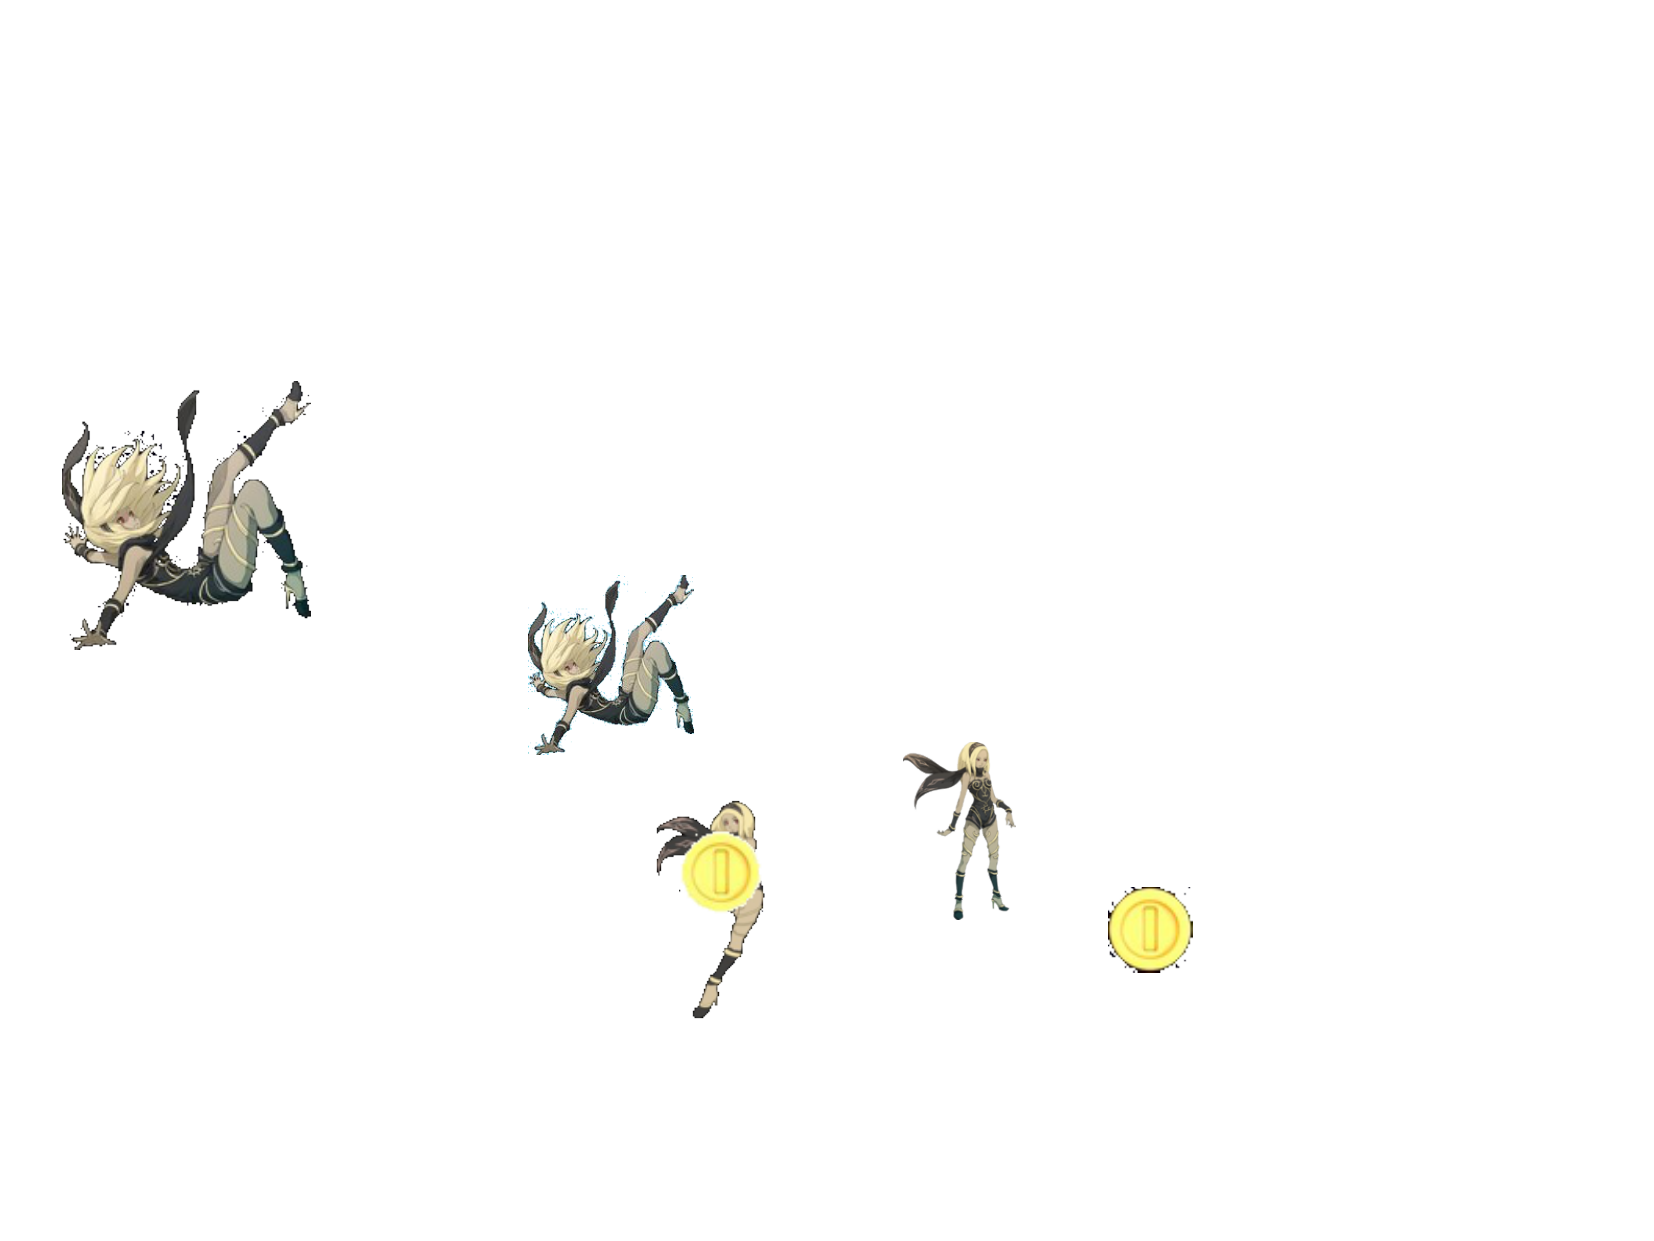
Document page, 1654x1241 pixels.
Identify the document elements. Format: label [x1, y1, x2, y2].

picture [1108, 887, 1193, 973]
picture [903, 742, 1016, 920]
picture [62, 381, 311, 650]
picture [613, 787, 856, 1053]
picture [528, 575, 694, 755]
